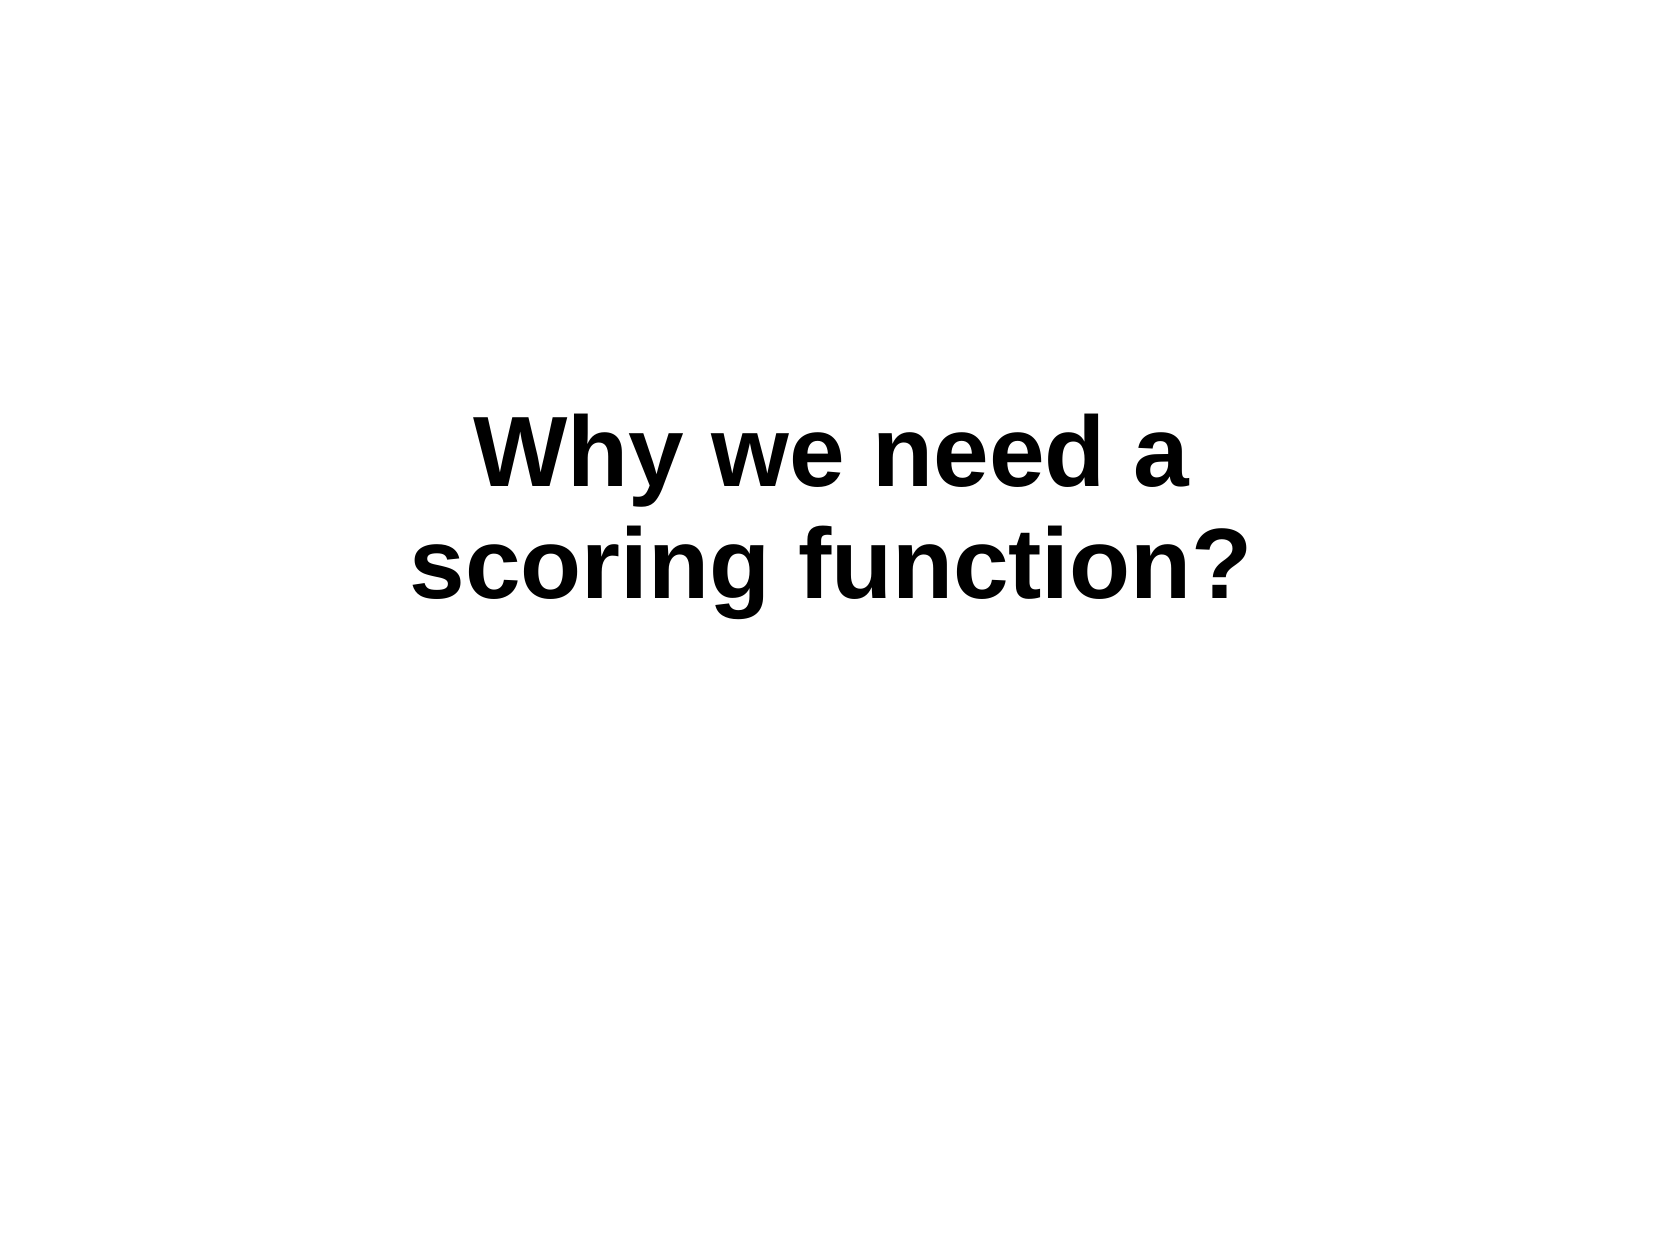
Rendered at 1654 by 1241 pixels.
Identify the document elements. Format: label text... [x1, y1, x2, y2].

text_box Why we need a scoring function? [373, 388, 1289, 738]
